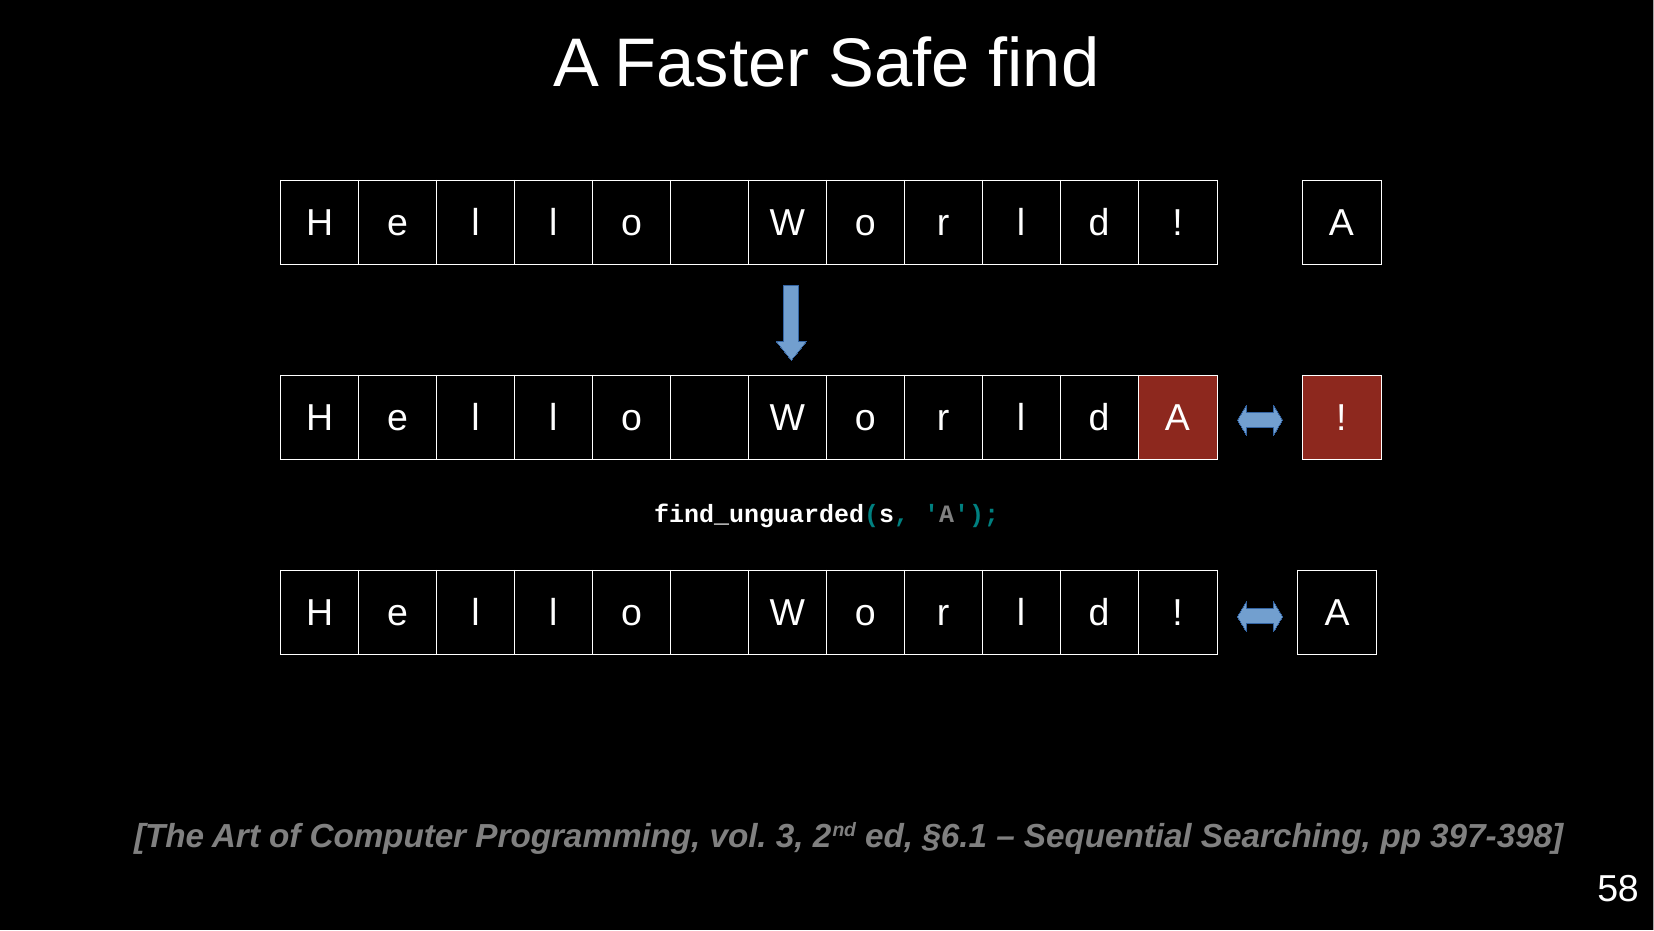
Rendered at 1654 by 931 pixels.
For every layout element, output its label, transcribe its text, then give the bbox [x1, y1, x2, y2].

table_header l [515, 181, 592, 264]
table_header W [749, 571, 826, 654]
table_header o [593, 181, 670, 264]
table_header l [515, 571, 592, 654]
table_header r [905, 571, 982, 654]
table_header A [1298, 571, 1376, 654]
table_header [671, 376, 748, 459]
text_box [776, 285, 807, 361]
text_box find_unguarded(s, 'A'); [639, 494, 1015, 538]
table_header d [1061, 376, 1138, 459]
text_box [1237, 405, 1283, 436]
text_box [1237, 601, 1283, 632]
table_header l [437, 181, 514, 264]
table_header r [905, 376, 982, 459]
table_header o [827, 376, 904, 459]
table_header ! [1139, 571, 1217, 654]
table_header H [281, 376, 358, 459]
table_header W [749, 376, 826, 459]
table_header o [827, 181, 904, 264]
table_header l [437, 376, 514, 459]
text_box <number> [1024, 860, 1654, 931]
table_header o [593, 376, 670, 459]
table_header [671, 181, 748, 264]
table_header A [1303, 181, 1381, 264]
title A Faster Safe find [82, 4, 1571, 121]
table_header l [983, 181, 1060, 264]
table_header e [359, 376, 436, 459]
table_header o [827, 571, 904, 654]
table_header l [983, 571, 1060, 654]
table_header H [281, 181, 358, 264]
table_header l [983, 376, 1060, 459]
table_header W [749, 181, 826, 264]
table_header l [515, 376, 592, 459]
table_header e [359, 181, 436, 264]
table_header d [1061, 571, 1138, 654]
table_header ! [1139, 181, 1217, 264]
table_header o [593, 571, 670, 654]
table_header e [359, 571, 436, 654]
text_box [The Art of Computer Programming, vol. 3, 2nd ed, §6.1 – Sequential Searching, pp 397-398] [75, 810, 1579, 899]
table_header A [1139, 376, 1217, 459]
table_header l [437, 571, 514, 654]
table_header ! [1303, 376, 1381, 459]
table_header r [905, 181, 982, 264]
table_header d [1061, 181, 1138, 264]
table_header H [281, 571, 358, 654]
table_header [671, 571, 748, 654]
